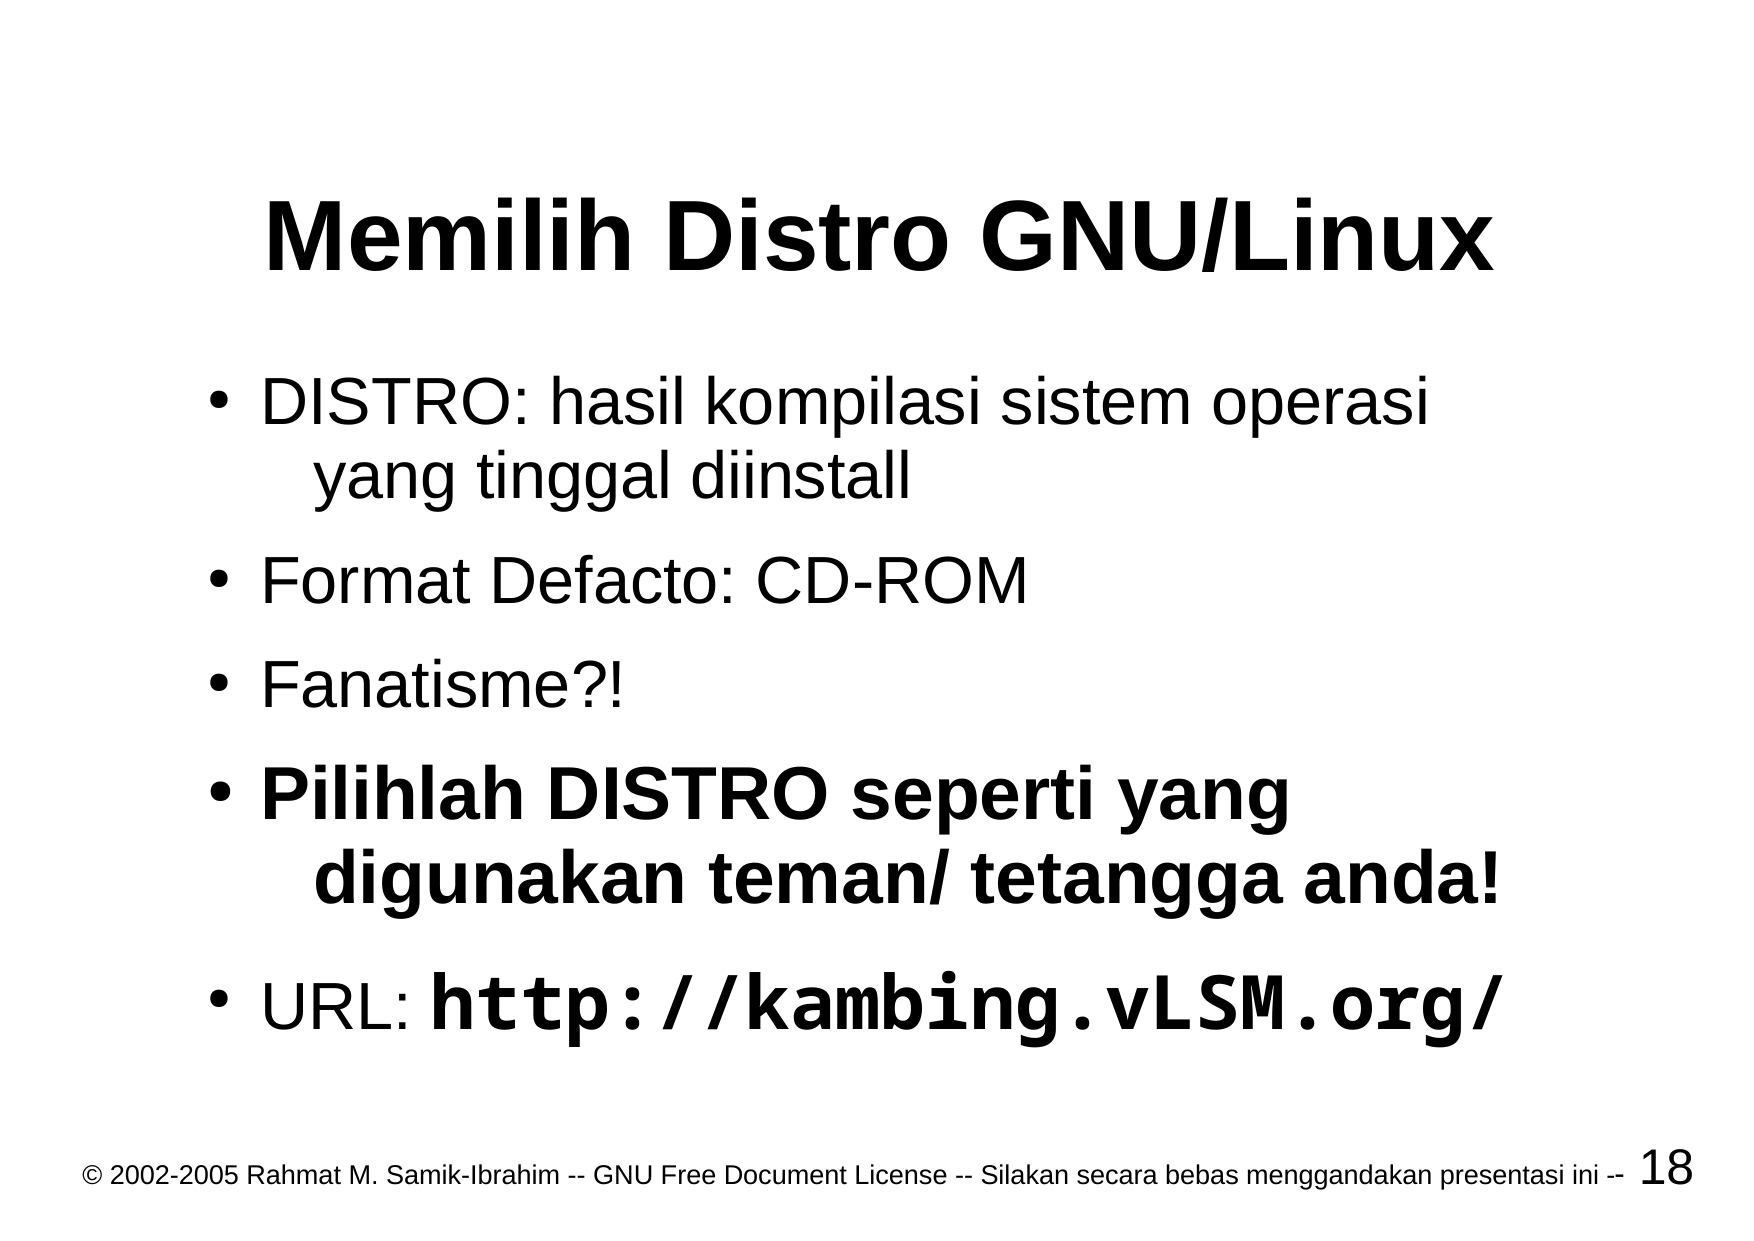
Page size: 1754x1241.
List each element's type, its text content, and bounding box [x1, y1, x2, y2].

list DISTRO: hasil kompilasi sistem operasi yang tinggal diinstall Format Defacto: CD-ROM Fanatisme?! Pilihlah DISTRO seperti yang digunakan teman/ tetangga anda! URL: http://kambing.vLSM.org/ [171, 363, 1589, 1090]
title Memilih Distro GNU/Linux [171, 139, 1589, 332]
